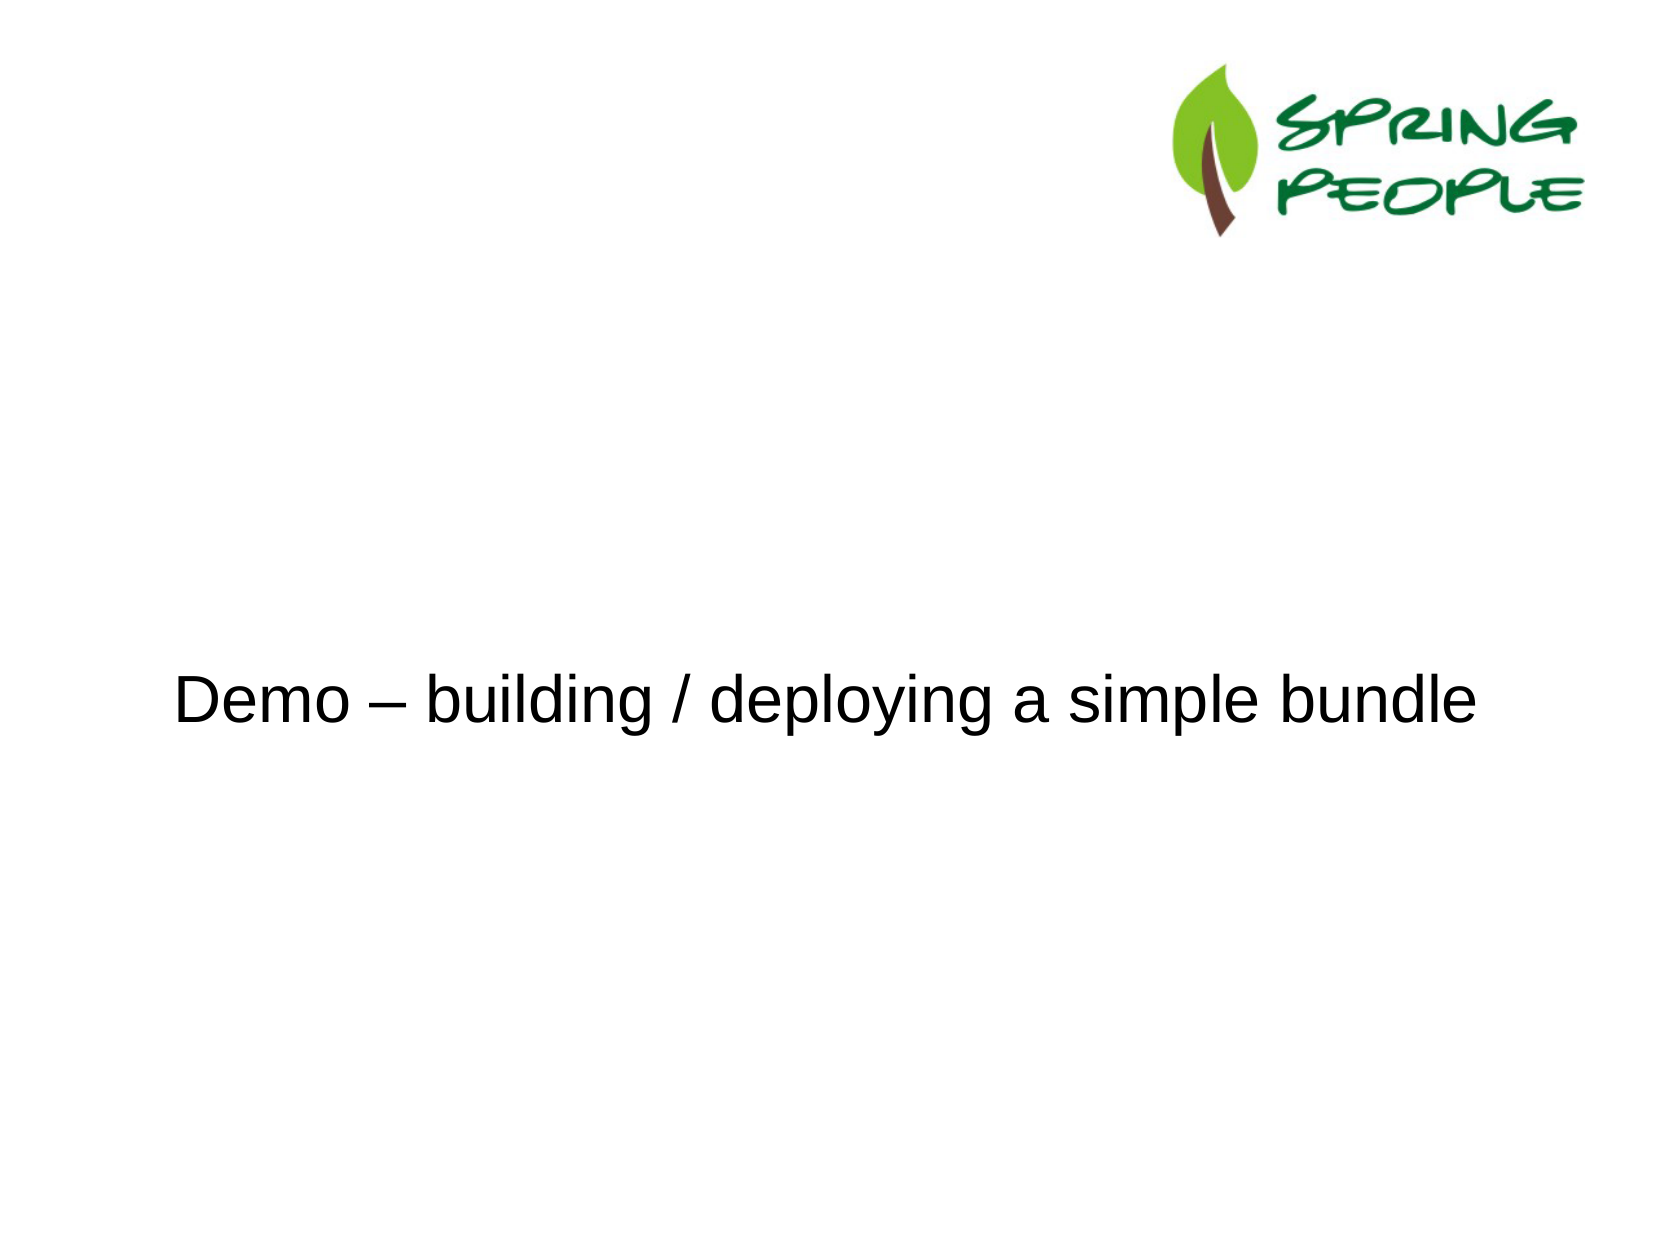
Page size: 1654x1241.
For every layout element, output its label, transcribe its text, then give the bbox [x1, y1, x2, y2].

picture [1171, 60, 1585, 238]
subtitle Demo – building / deploying a simple bundle [82, 297, 1571, 1102]
